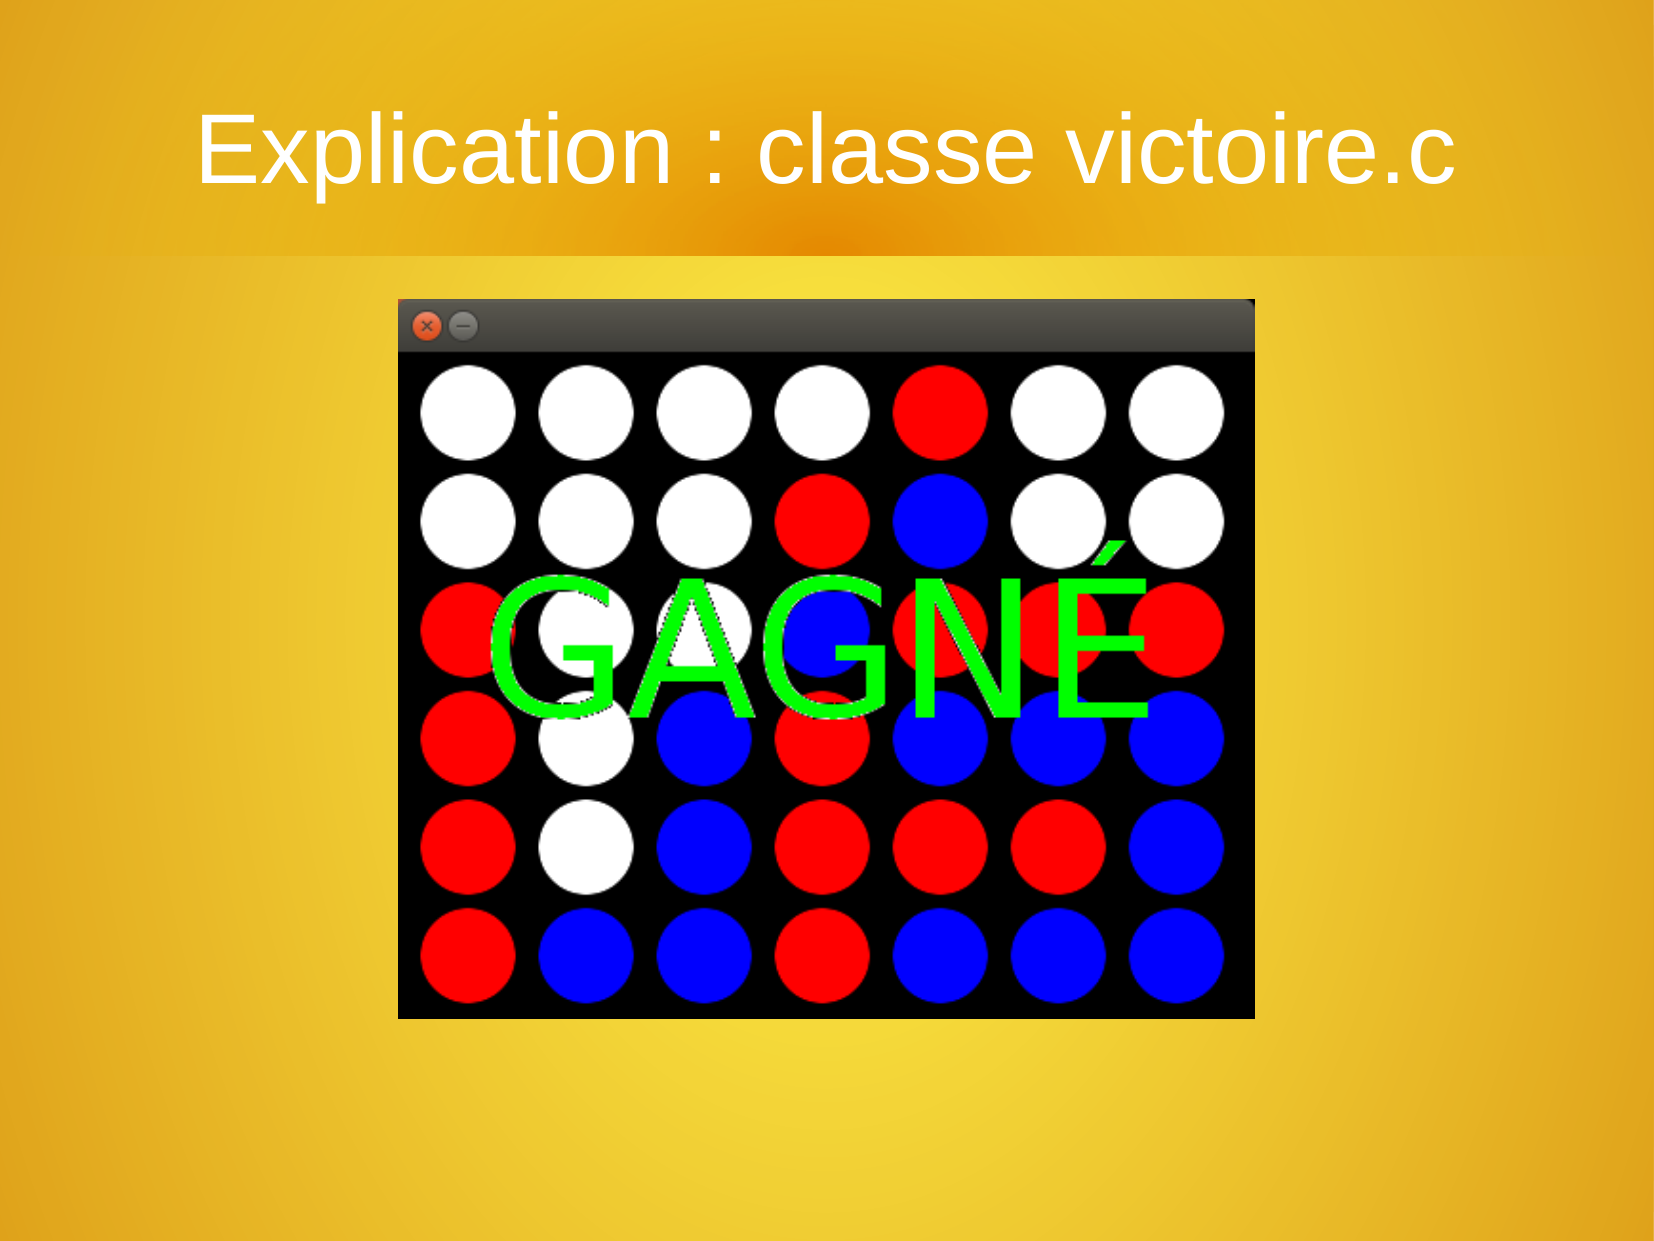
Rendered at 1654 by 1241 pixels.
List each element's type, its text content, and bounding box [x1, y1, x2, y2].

title Explication : classe victoire.c [82, 47, 1571, 252]
picture [398, 299, 1255, 1019]
